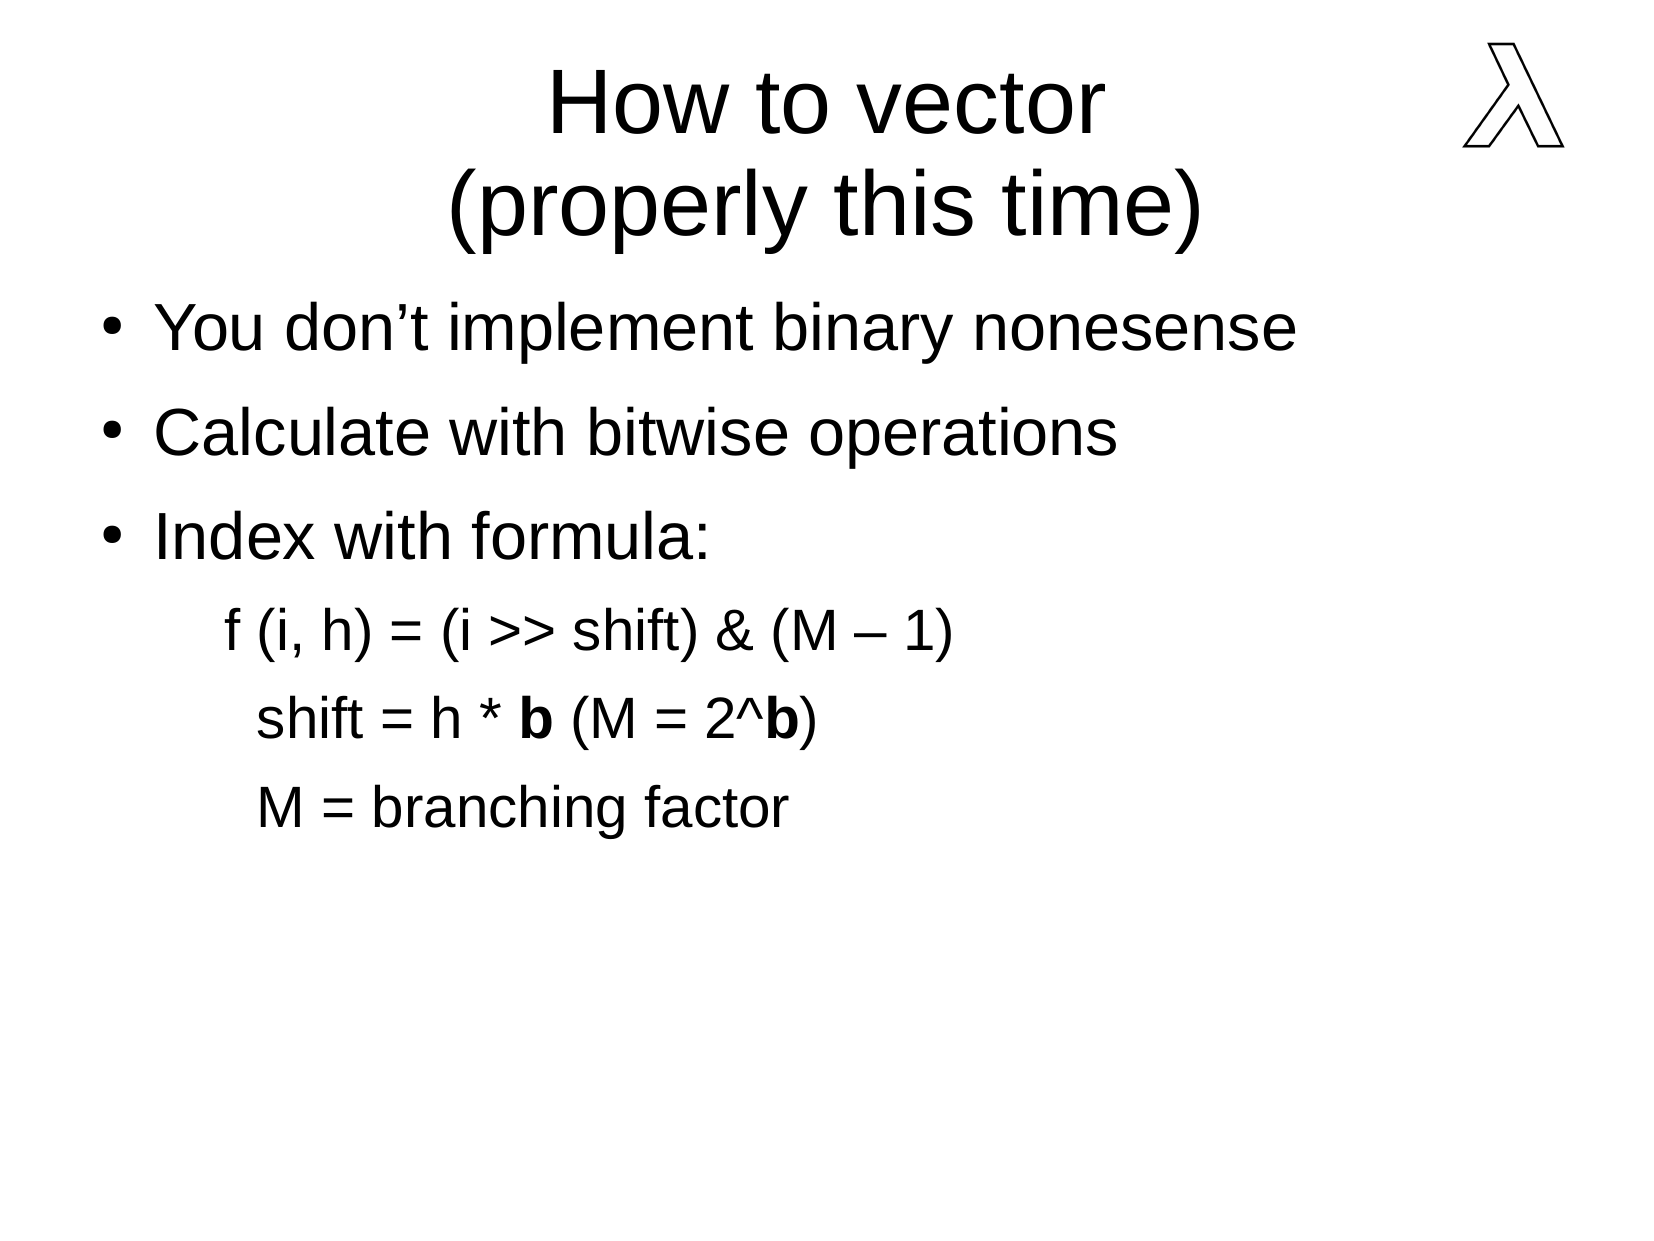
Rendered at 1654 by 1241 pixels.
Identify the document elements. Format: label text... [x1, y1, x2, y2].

picture [1440, 40, 1587, 151]
list You don’t implement binary nonesense Calculate with bitwise operations Index with formula: f (i, h) = (i >> shift) & (M – 1) shift = h * b (M = 2^b) M = branching factor [82, 290, 1571, 1010]
title How to vector (properly this time) [82, 49, 1571, 257]
